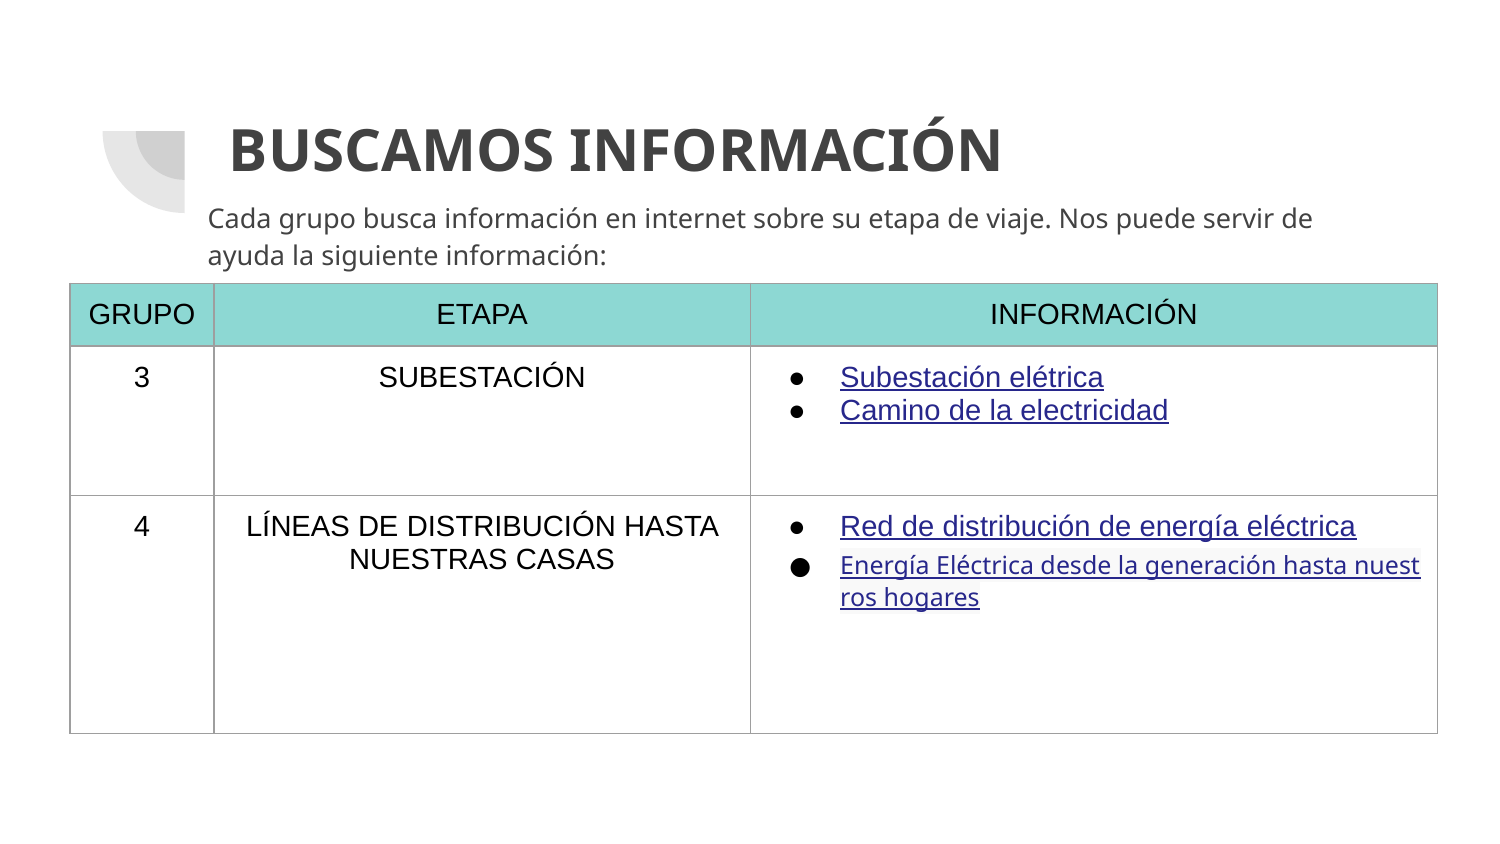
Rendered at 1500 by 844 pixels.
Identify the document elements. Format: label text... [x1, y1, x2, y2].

title BUSCAMOS INFORMACIÓN [213, 98, 1368, 181]
table_cell Subestación elétrica Camino de la electricidad [751, 347, 1437, 495]
table_cell 4 [71, 496, 213, 733]
table_header ETAPA [215, 284, 750, 345]
table_cell Red de distribución de energía eléctrica Energía Eléctrica desde la generación hasta nuestros hogares [751, 496, 1437, 733]
table_cell 3 [71, 347, 213, 495]
table_cell LÍNEAS DE DISTRIBUCIÓN HASTA NUESTRAS CASAS [215, 496, 750, 733]
table_header GRUPO [71, 284, 213, 345]
list Cada grupo busca información en internet sobre su etapa de viaje. Nos puede servir de ayuda la siguiente información: [192, 181, 1376, 271]
table_header INFORMACIÓN [751, 284, 1437, 345]
table_cell SUBESTACIÓN [215, 347, 750, 495]
